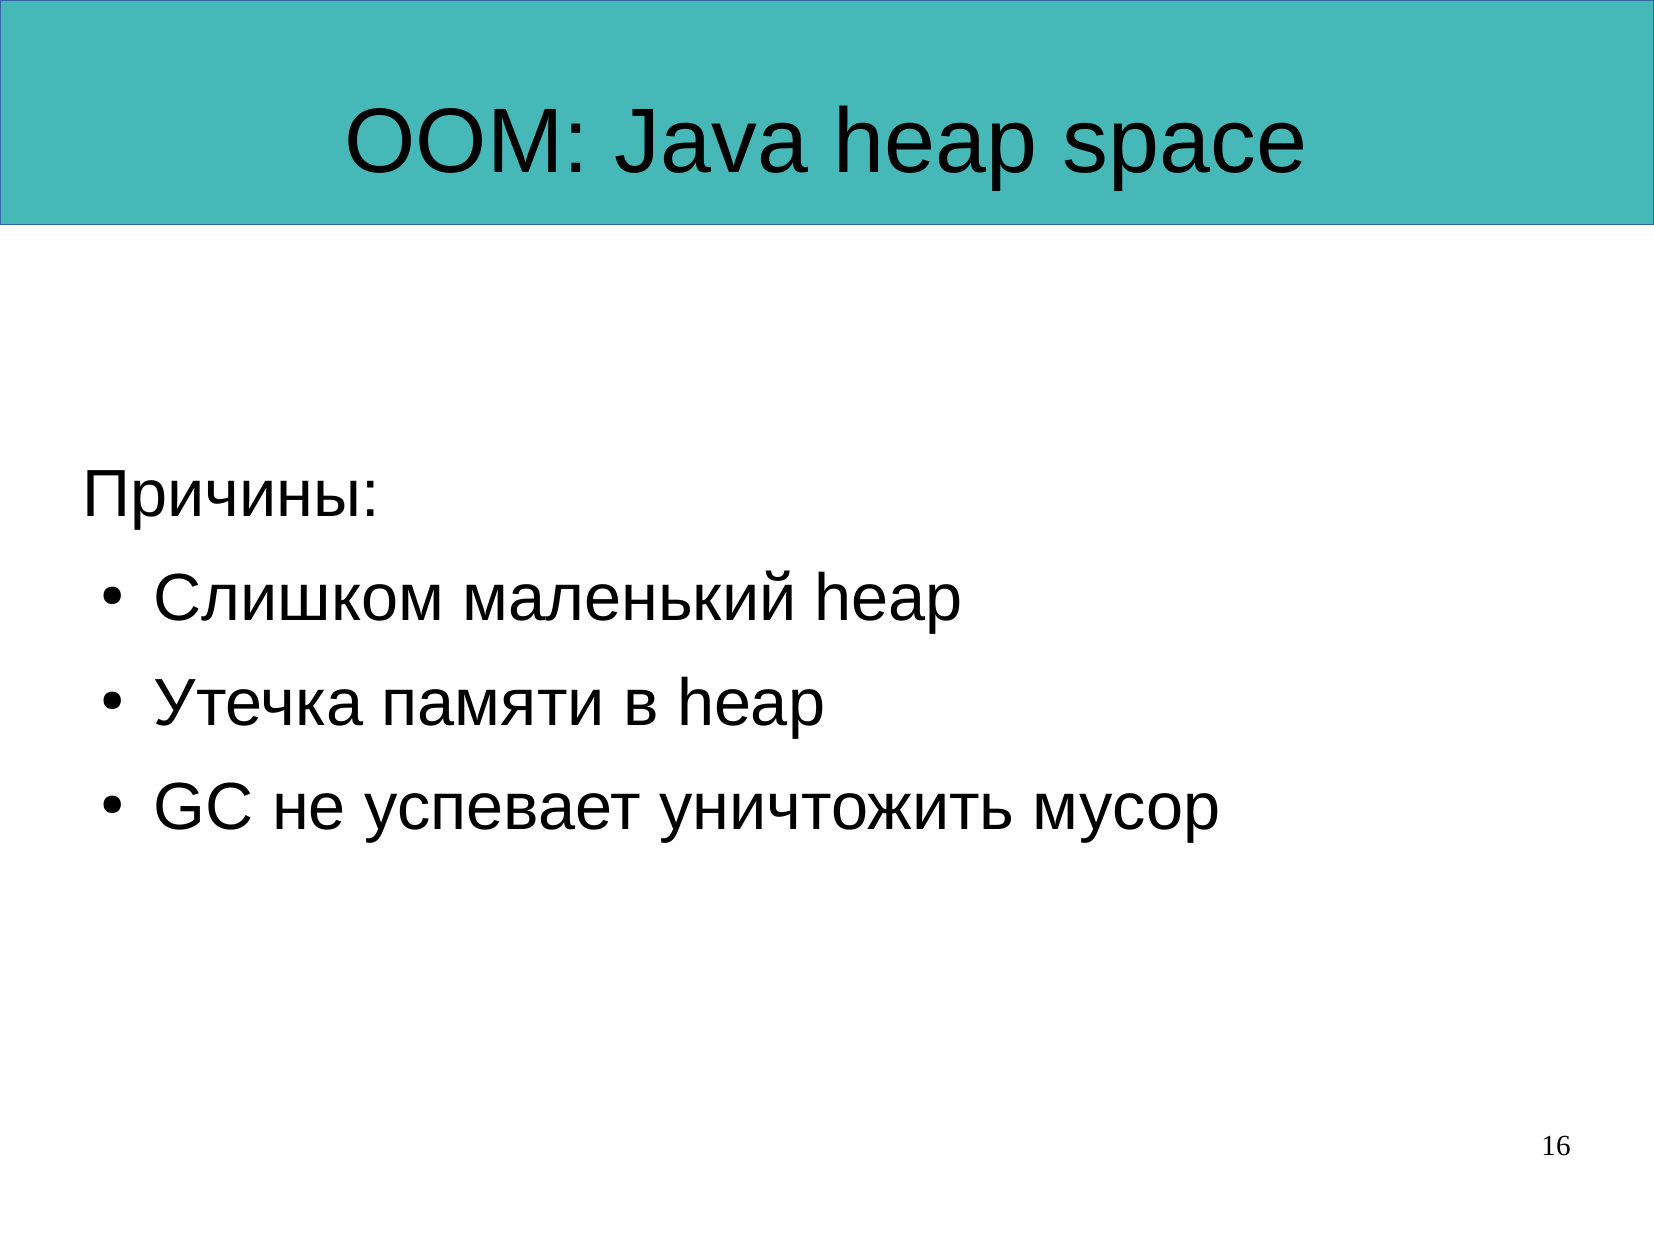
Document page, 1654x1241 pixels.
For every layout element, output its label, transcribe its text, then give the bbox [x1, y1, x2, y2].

list Причины: Слишком маленький heap Утечка памяти в heap GC не успевает уничтожить мусор [82, 290, 1571, 1010]
title OOM: Java heap space [82, 37, 1571, 245]
